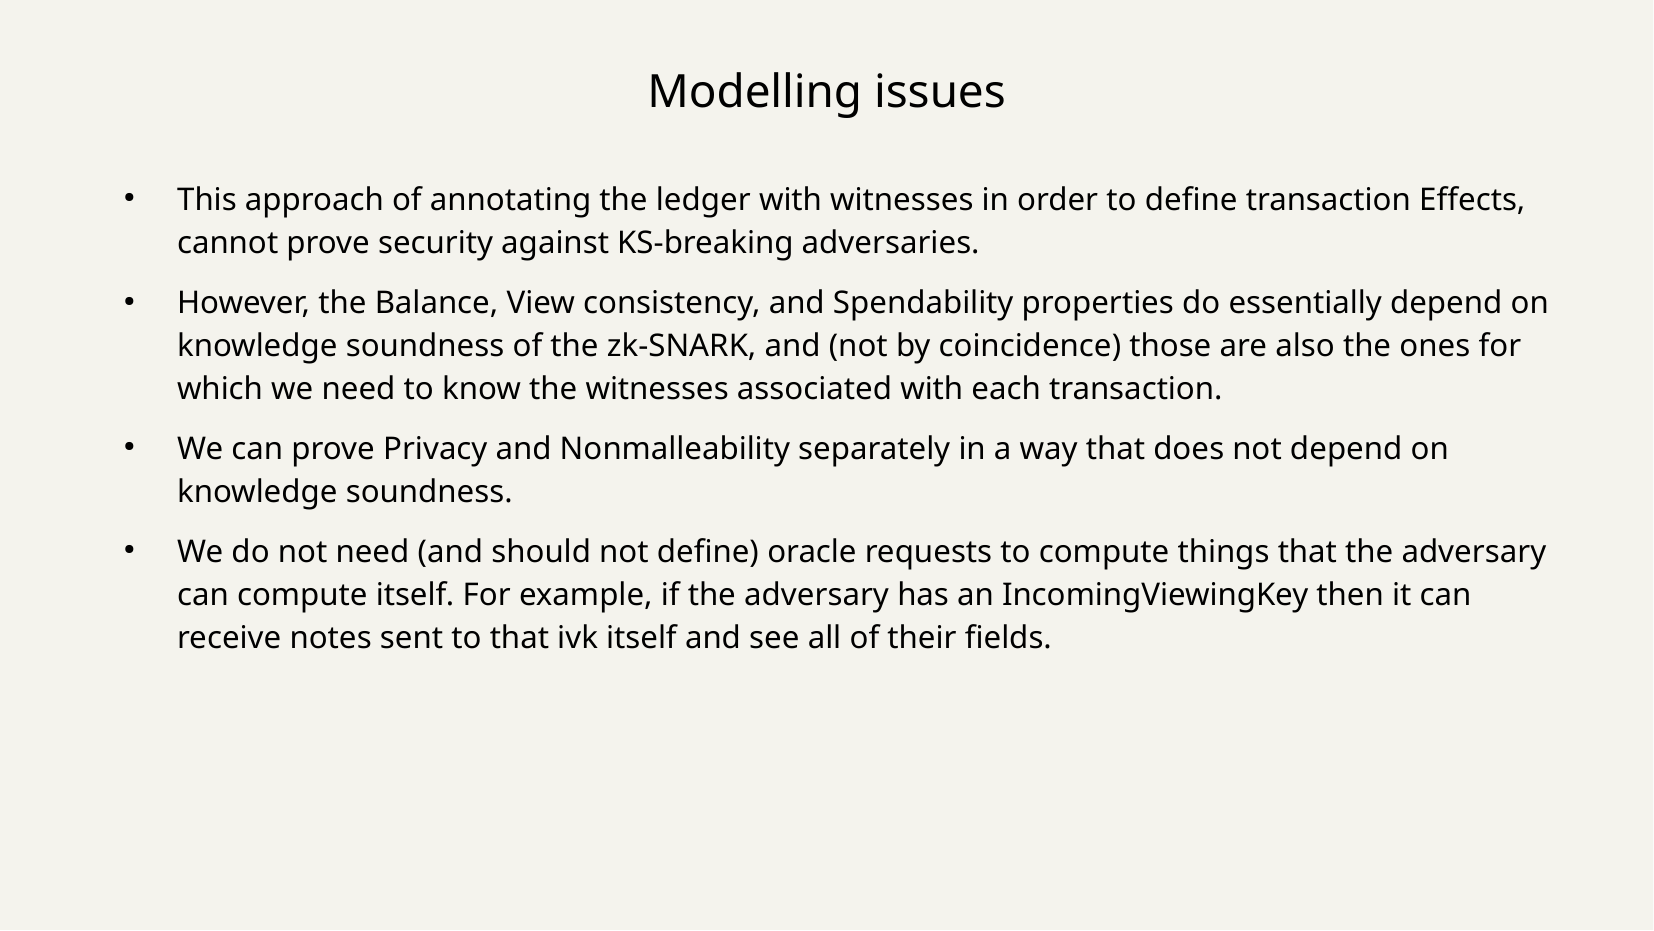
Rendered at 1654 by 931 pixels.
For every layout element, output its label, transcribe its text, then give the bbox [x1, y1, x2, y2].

title Modelling issues [82, 58, 1571, 121]
list This approach of annotating the ledger with witnesses in order to define transaction Effects, cannot prove security against KS-breaking adversaries. However, the Balance, View consistency, and Spendability properties do essentially depend on knowledge soundness of the zk-SNARK, and (not by coincidence) those are also the ones for which we need to know the witnesses associated with each transaction. We can prove Privacy and Nonmalleability separately in a way that does not depend on knowledge soundness. We do not need (and should not define) oracle requests to compute things that the adversary can compute itself. For example, if the adversary has an IncomingViewingKey then it can receive notes sent to that ivk itself and see all of their fields. [35, 177, 1571, 851]
